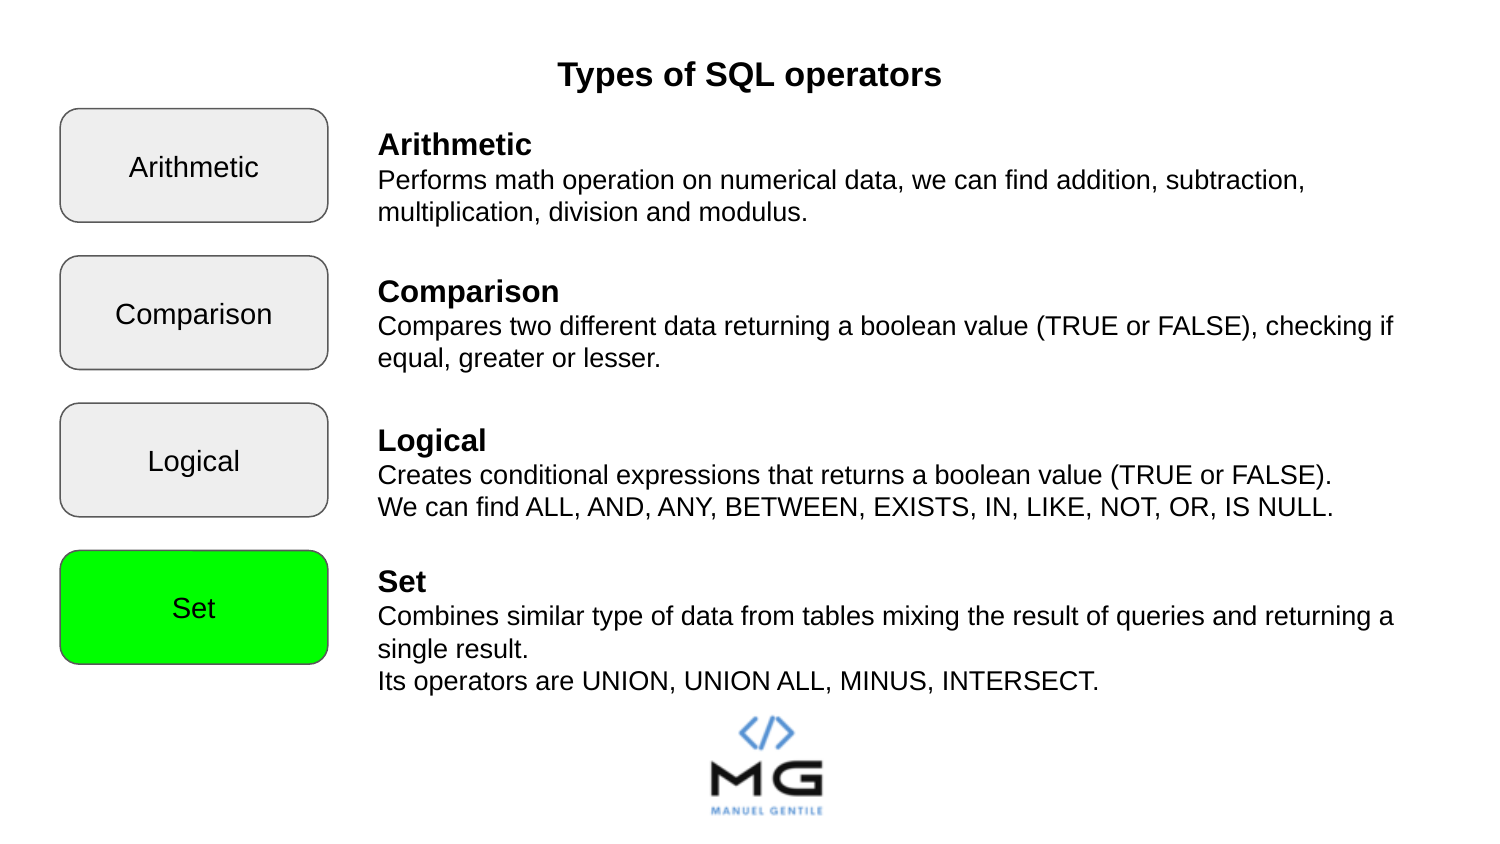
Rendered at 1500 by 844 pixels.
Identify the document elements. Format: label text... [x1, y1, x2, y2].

text_box Arithmetic Performs math operation on numerical data, we can find addition, subtraction, multiplication, division and modulus. [362, 109, 1449, 224]
text_box Arithmetic [60, 108, 328, 223]
text_box Set [60, 550, 328, 665]
text_box Set Combines similar type of data from tables mixing the result of queries and returning a single result. Its operators are UNION, UNION ALL, MINUS, INTERSECT. [362, 546, 1449, 660]
text_box Comparison Compares two different data returning a boolean value (TRUE or FALSE), checking if equal, greater or lesser. [362, 255, 1449, 370]
picture [688, 687, 846, 844]
text_box Logical Creates conditional expressions that returns a boolean value (TRUE or FALSE). We can find ALL, AND, ANY, BETWEEN, EXISTS, IN, LIKE, NOT, OR, IS NULL. [362, 404, 1449, 519]
title Types of SQL operators [51, 37, 1449, 109]
text_box Comparison [60, 255, 328, 370]
text_box Logical [60, 403, 328, 517]
